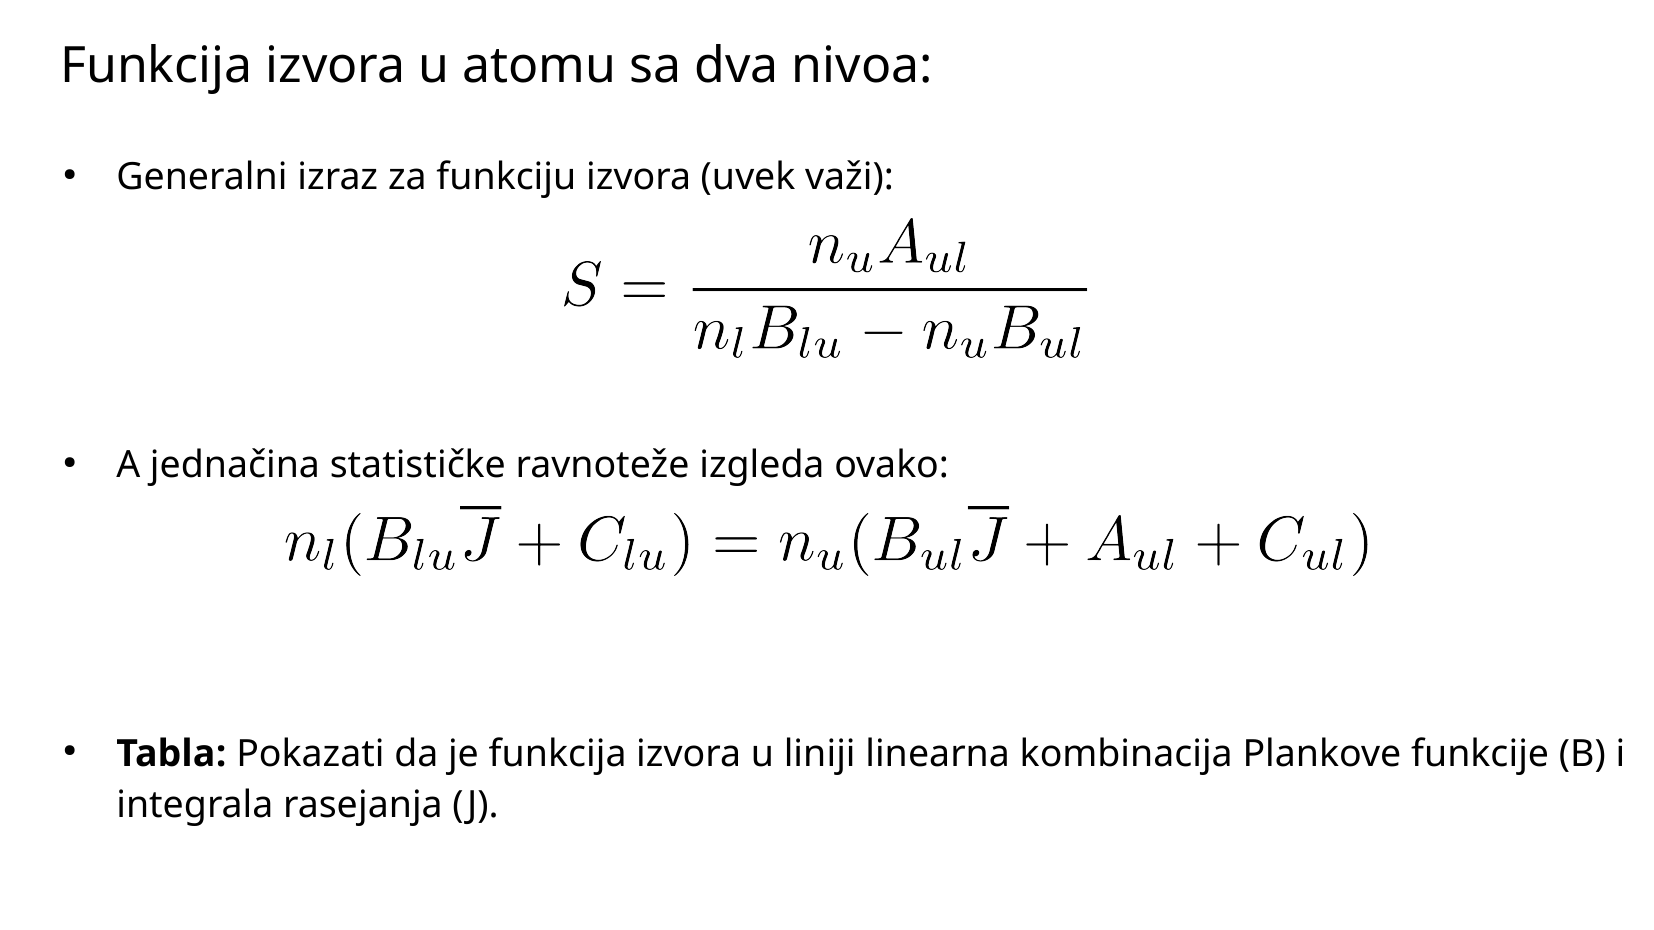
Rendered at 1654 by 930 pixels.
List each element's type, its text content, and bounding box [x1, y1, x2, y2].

picture [564, 217, 1089, 358]
title Funkcija izvora u atomu sa dva nivoa: [59, 13, 1648, 113]
picture [285, 506, 1368, 576]
list Generalni izraz za funkciju izvora (uvek važi): A jednačina statističke ravnoteže izgleda ovako: Tabla: Pokazati da je funkcija izvora u liniji linearna kombinacija Plankove funkcije (B) i integrala rasejanja (J). [45, 149, 1635, 880]
